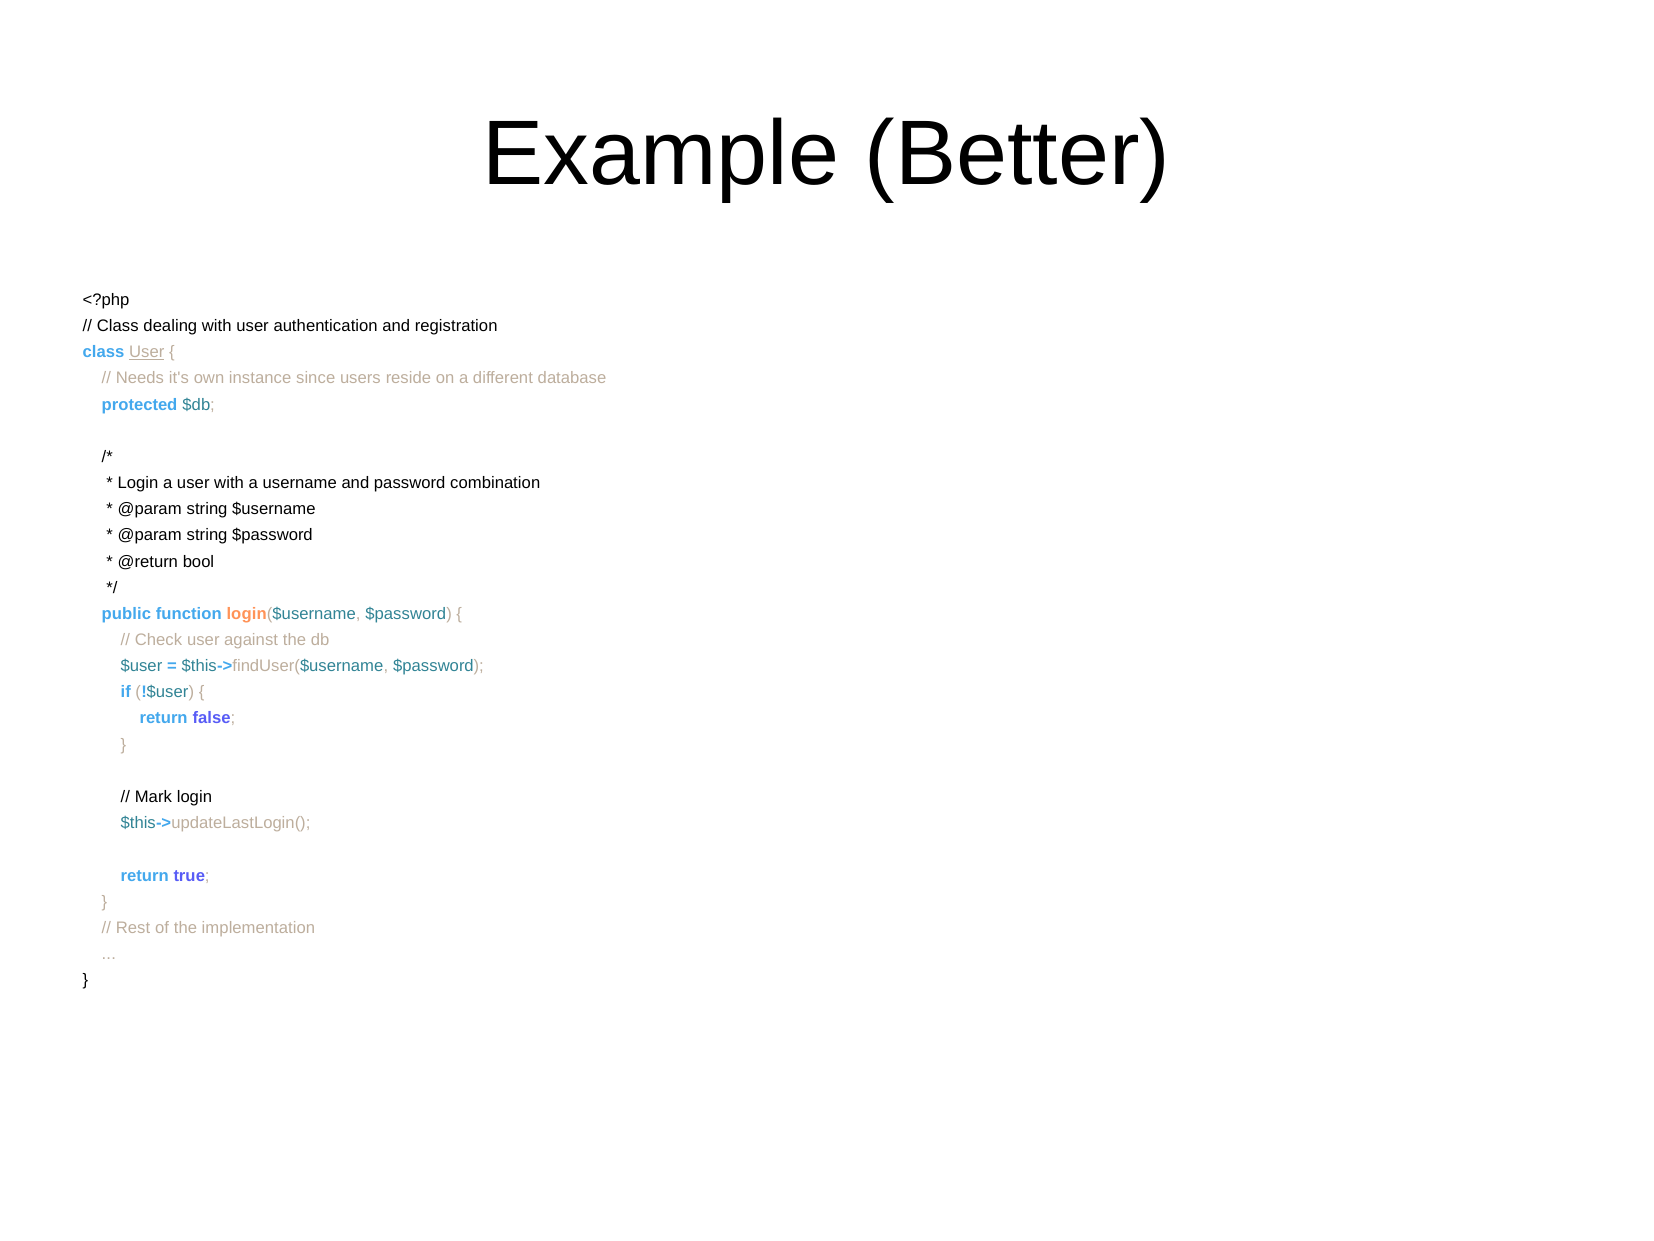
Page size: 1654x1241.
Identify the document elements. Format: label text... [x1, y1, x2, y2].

title Example (Better) [82, 49, 1571, 257]
list <?php // Class dealing with user authentication and registration class User { // Needs it's own instance since users reside on a different database protected $db; /* * Login a user with a username and password combination * @param string $username * @param string $password * @return bool */ public function login($username, $password) { // Check user against the db $user = $this->findUser($username, $password); if (!$user) { return false; } // Mark login $this->updateLastLogin(); return true; } // Rest of the implementation ... } [82, 290, 1571, 1010]
